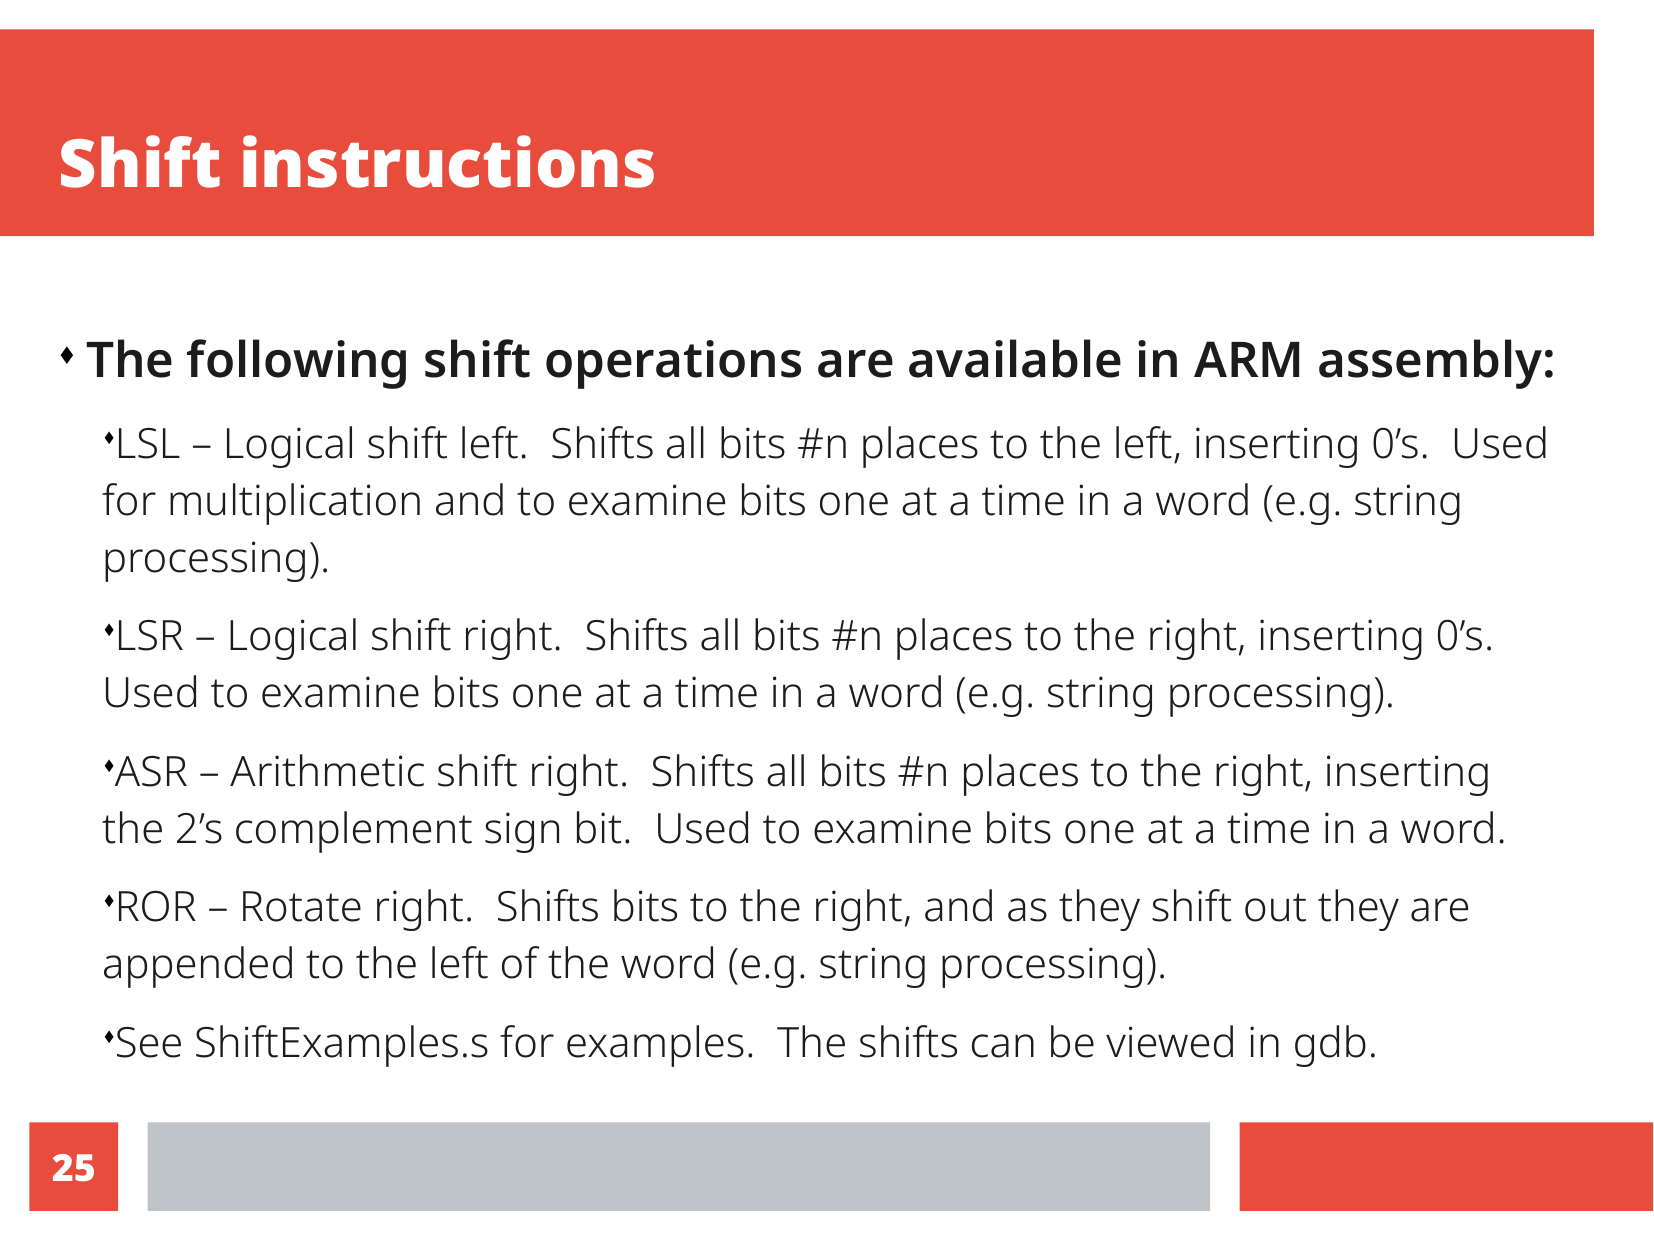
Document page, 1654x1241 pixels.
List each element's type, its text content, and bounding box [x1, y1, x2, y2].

list The following shift operations are available in ARM assembly: LSL – Logical shift left. Shifts all bits #n places to the left, inserting 0’s. Used for multiplication and to examine bits one at a time in a word (e.g. string processing). LSR – Logical shift right. Shifts all bits #n places to the right, inserting 0’s. Used to examine bits one at a time in a word (e.g. string processing). ASR – Arithmetic shift right. Shifts all bits #n places to the right, inserting the 2’s complement sign bit. Used to examine bits one at a time in a word. ROR – Rotate right. Shifts bits to the right, and as they shift out they are appended to the left of the word (e.g. string processing). See ShiftExamples.s for examples. The shifts can be viewed in gdb. [58, 324, 1565, 1093]
title Shift instructions [58, 59, 1594, 207]
